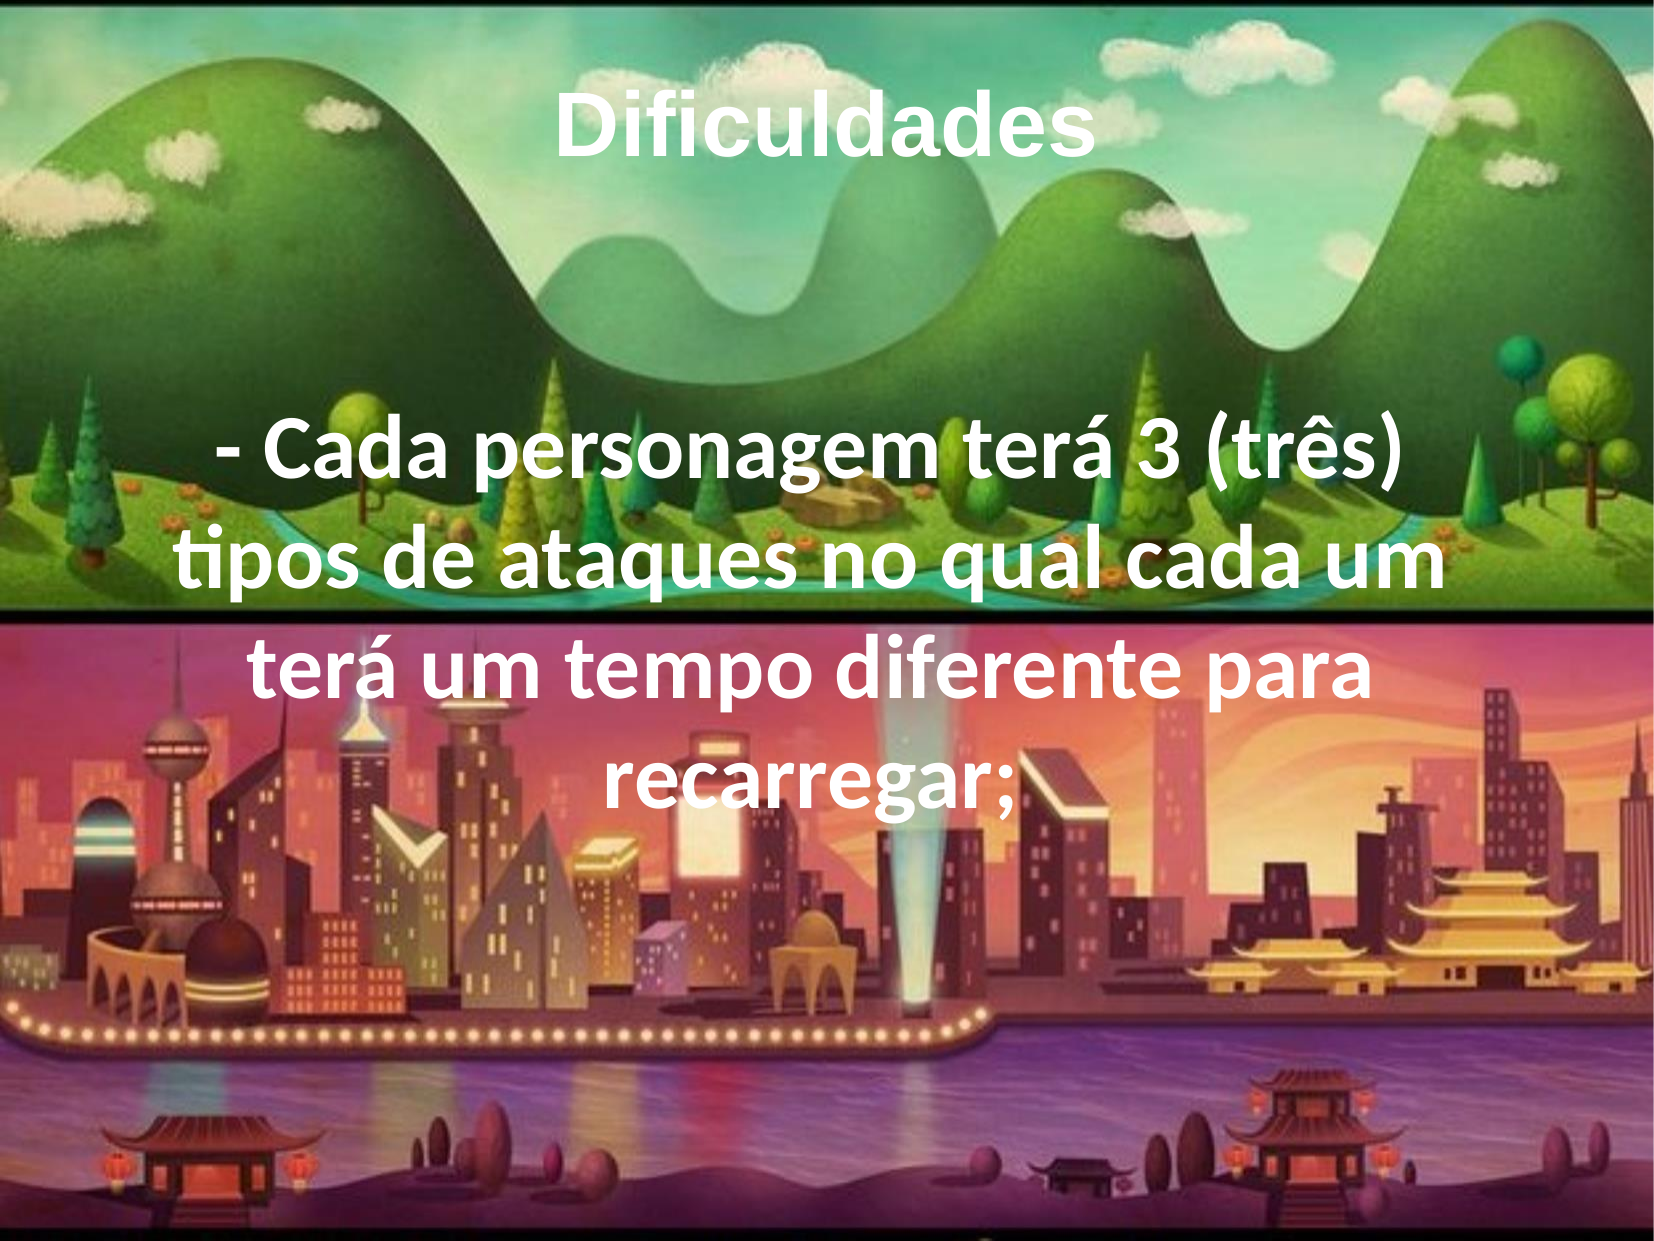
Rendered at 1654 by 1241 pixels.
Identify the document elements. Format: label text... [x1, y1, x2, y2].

text_box - Cada personagem terá 3 (três) tipos de ataques no qual cada um terá um tempo diferente para recarregar; [155, 371, 1467, 835]
picture [0, 0, 1654, 1241]
title Dificuldades [82, 49, 1571, 257]
